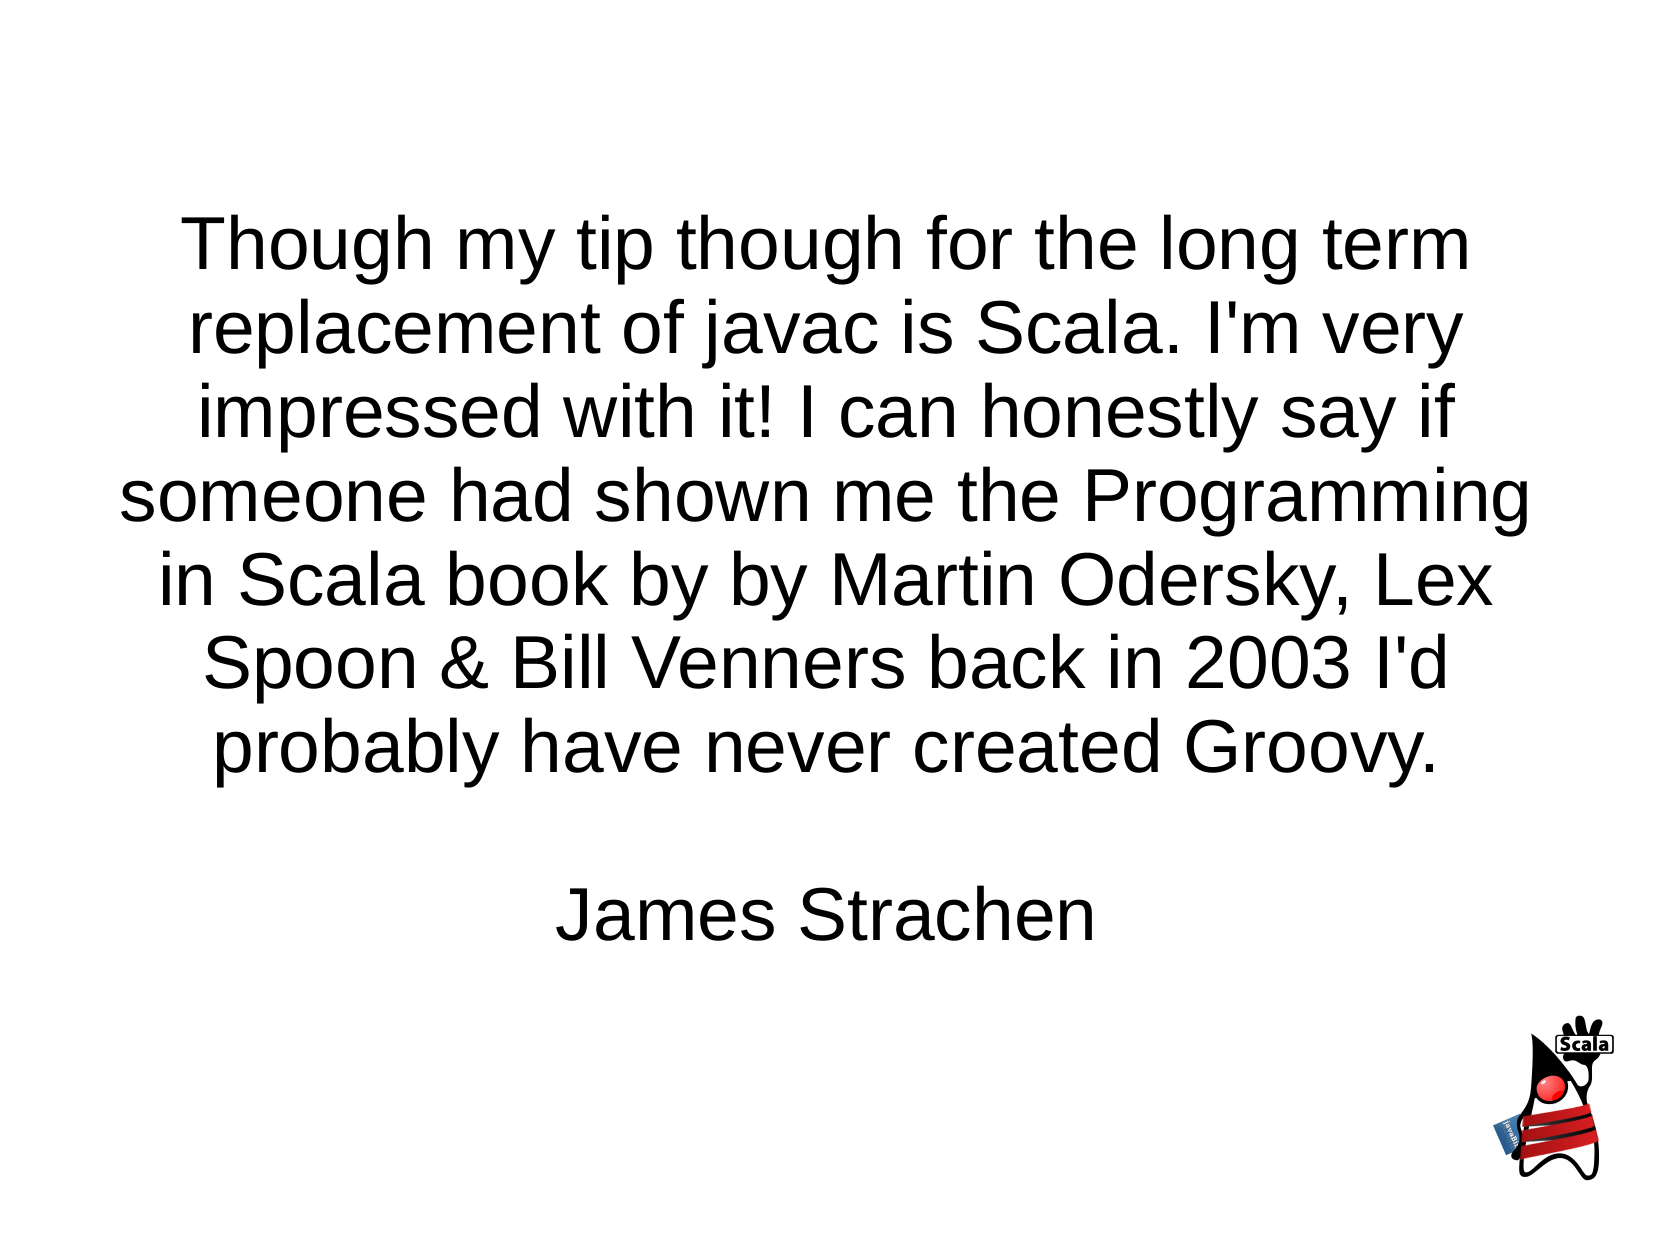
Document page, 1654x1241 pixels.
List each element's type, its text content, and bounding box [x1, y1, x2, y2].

subtitle Though my tip though for the long term replacement of javac is Scala. I'm very impressed with it! I can honestly say if someone had shown me the Programming in Scala book by by Martin Odersky, Lex Spoon & Bill Venners back in 2003 I'd probably have never created Groovy. James Strachen [82, 56, 1571, 1102]
picture [1462, 969, 1654, 1241]
